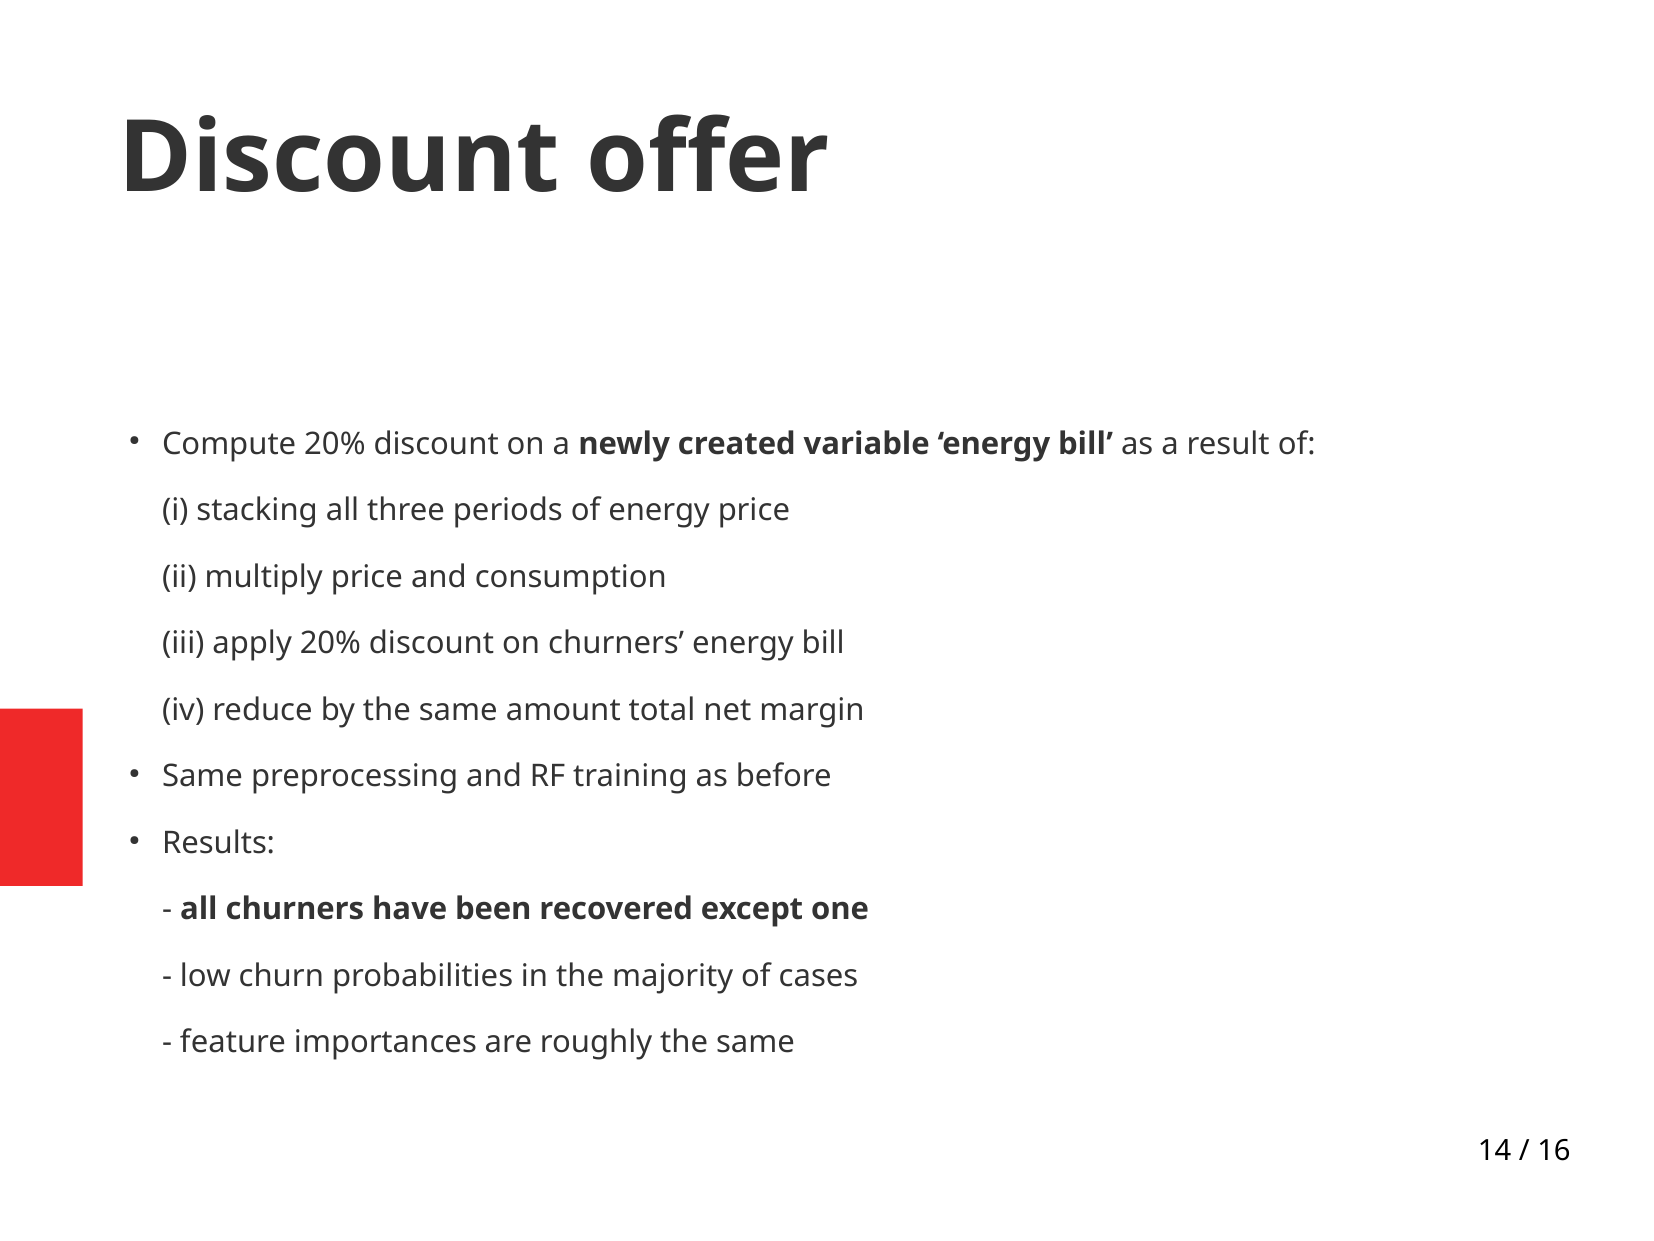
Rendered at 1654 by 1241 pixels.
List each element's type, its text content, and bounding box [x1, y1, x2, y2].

title Discount offer [118, 49, 1571, 257]
list Compute 20% discount on a newly created variable ‘energy bill’ as a result of: (i) stacking all three periods of energy price (ii) multiply price and consumption (iii) apply 20% discount on churners’ energy bill (iv) reduce by the same amount total net margin Same preprocessing and RF training as before Results: - all churners have been recovered except one - low churn probabilities in the majority of cases - feature importances are roughly the same [118, 354, 1536, 1074]
